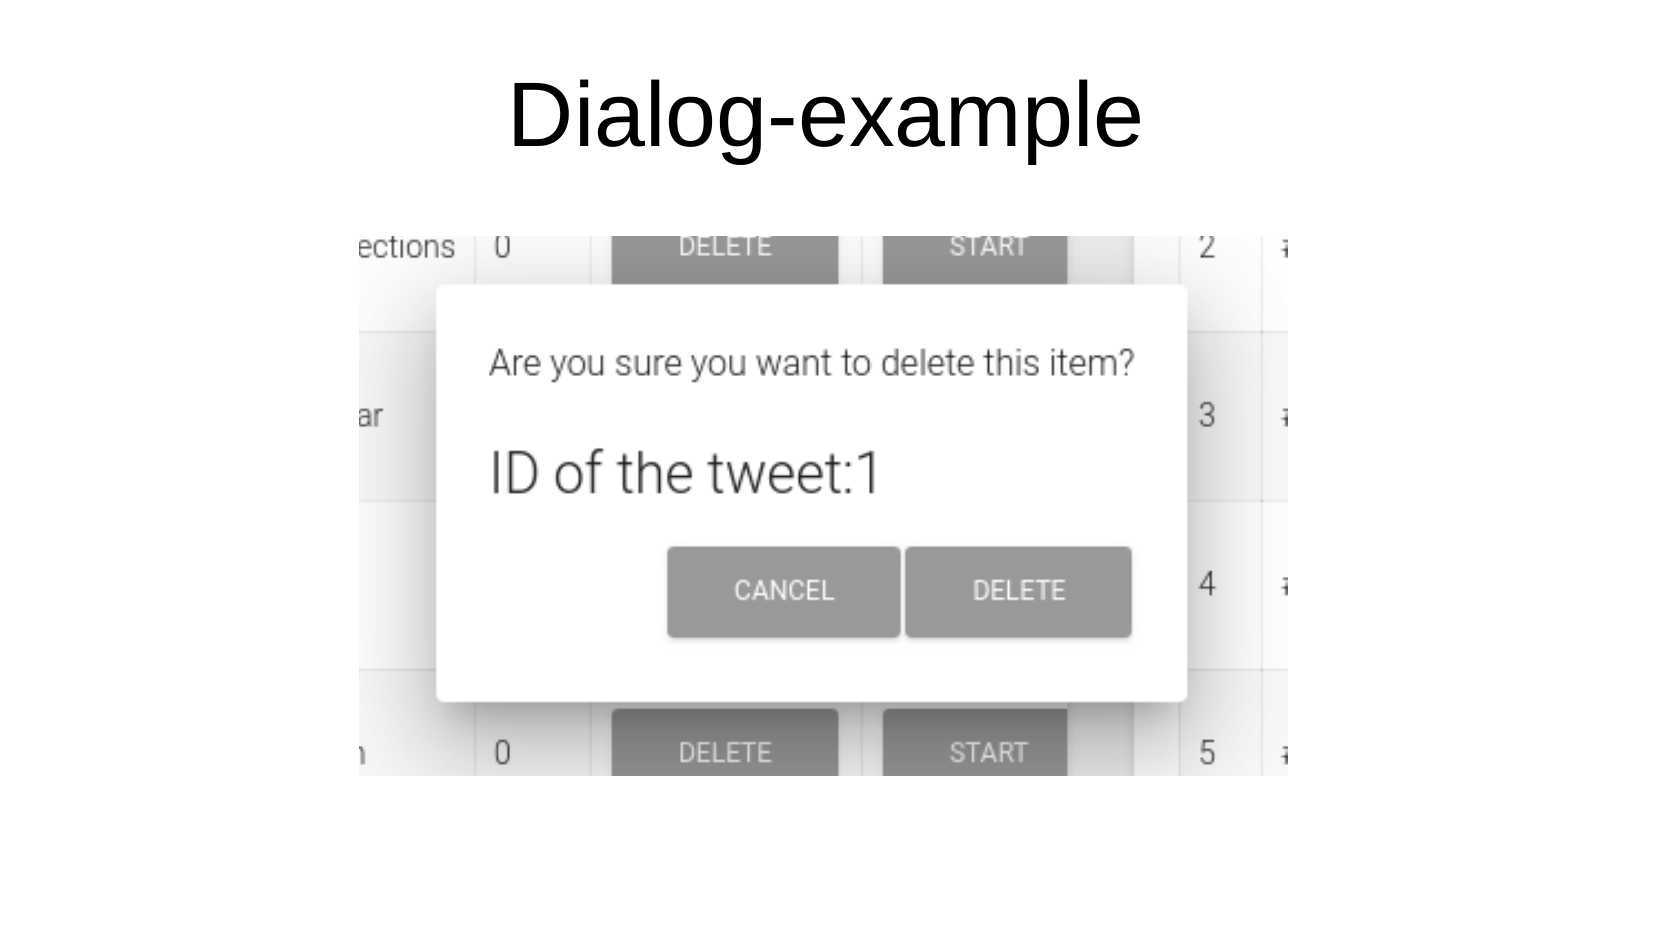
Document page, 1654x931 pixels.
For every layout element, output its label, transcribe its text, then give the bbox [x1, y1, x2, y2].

picture [359, 236, 1288, 776]
title Dialog-example [82, 37, 1571, 193]
